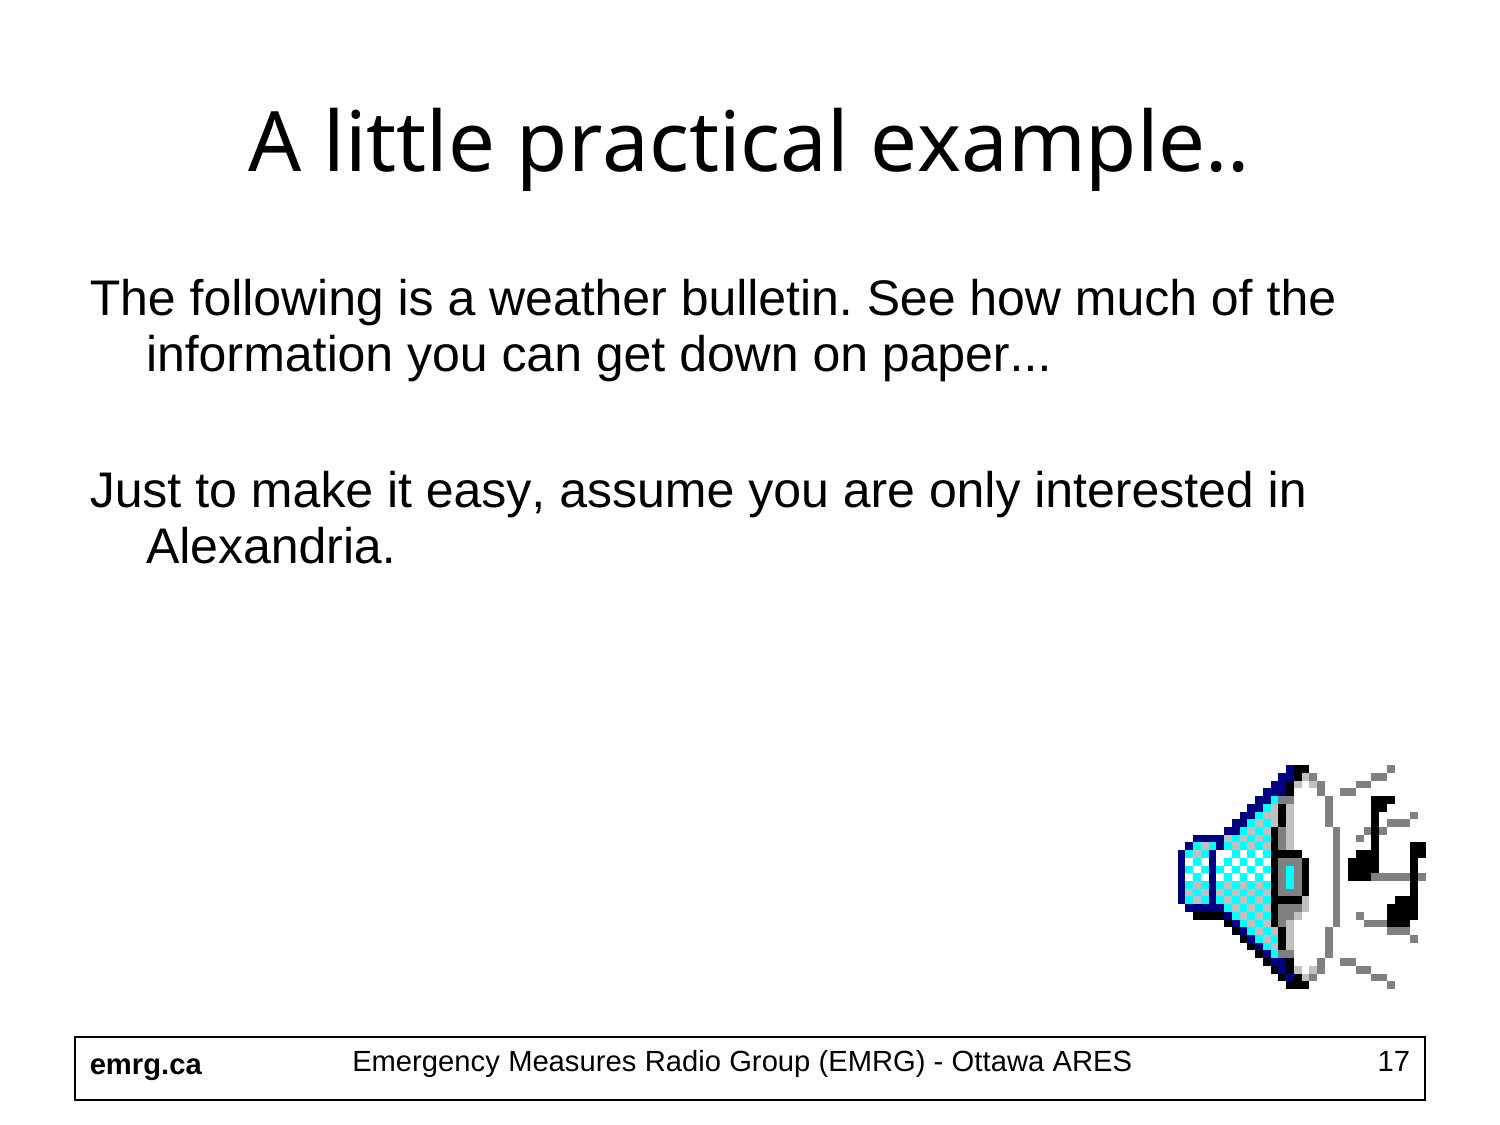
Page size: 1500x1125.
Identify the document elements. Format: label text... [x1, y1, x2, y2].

picture [1178, 758, 1426, 1005]
title A little practical example.. [75, 45, 1426, 233]
list The following is a weather bulletin. See how much of the information you can get down on paper... Just to make it easy, assume you are only interested in Alexandria. [75, 262, 1426, 1006]
